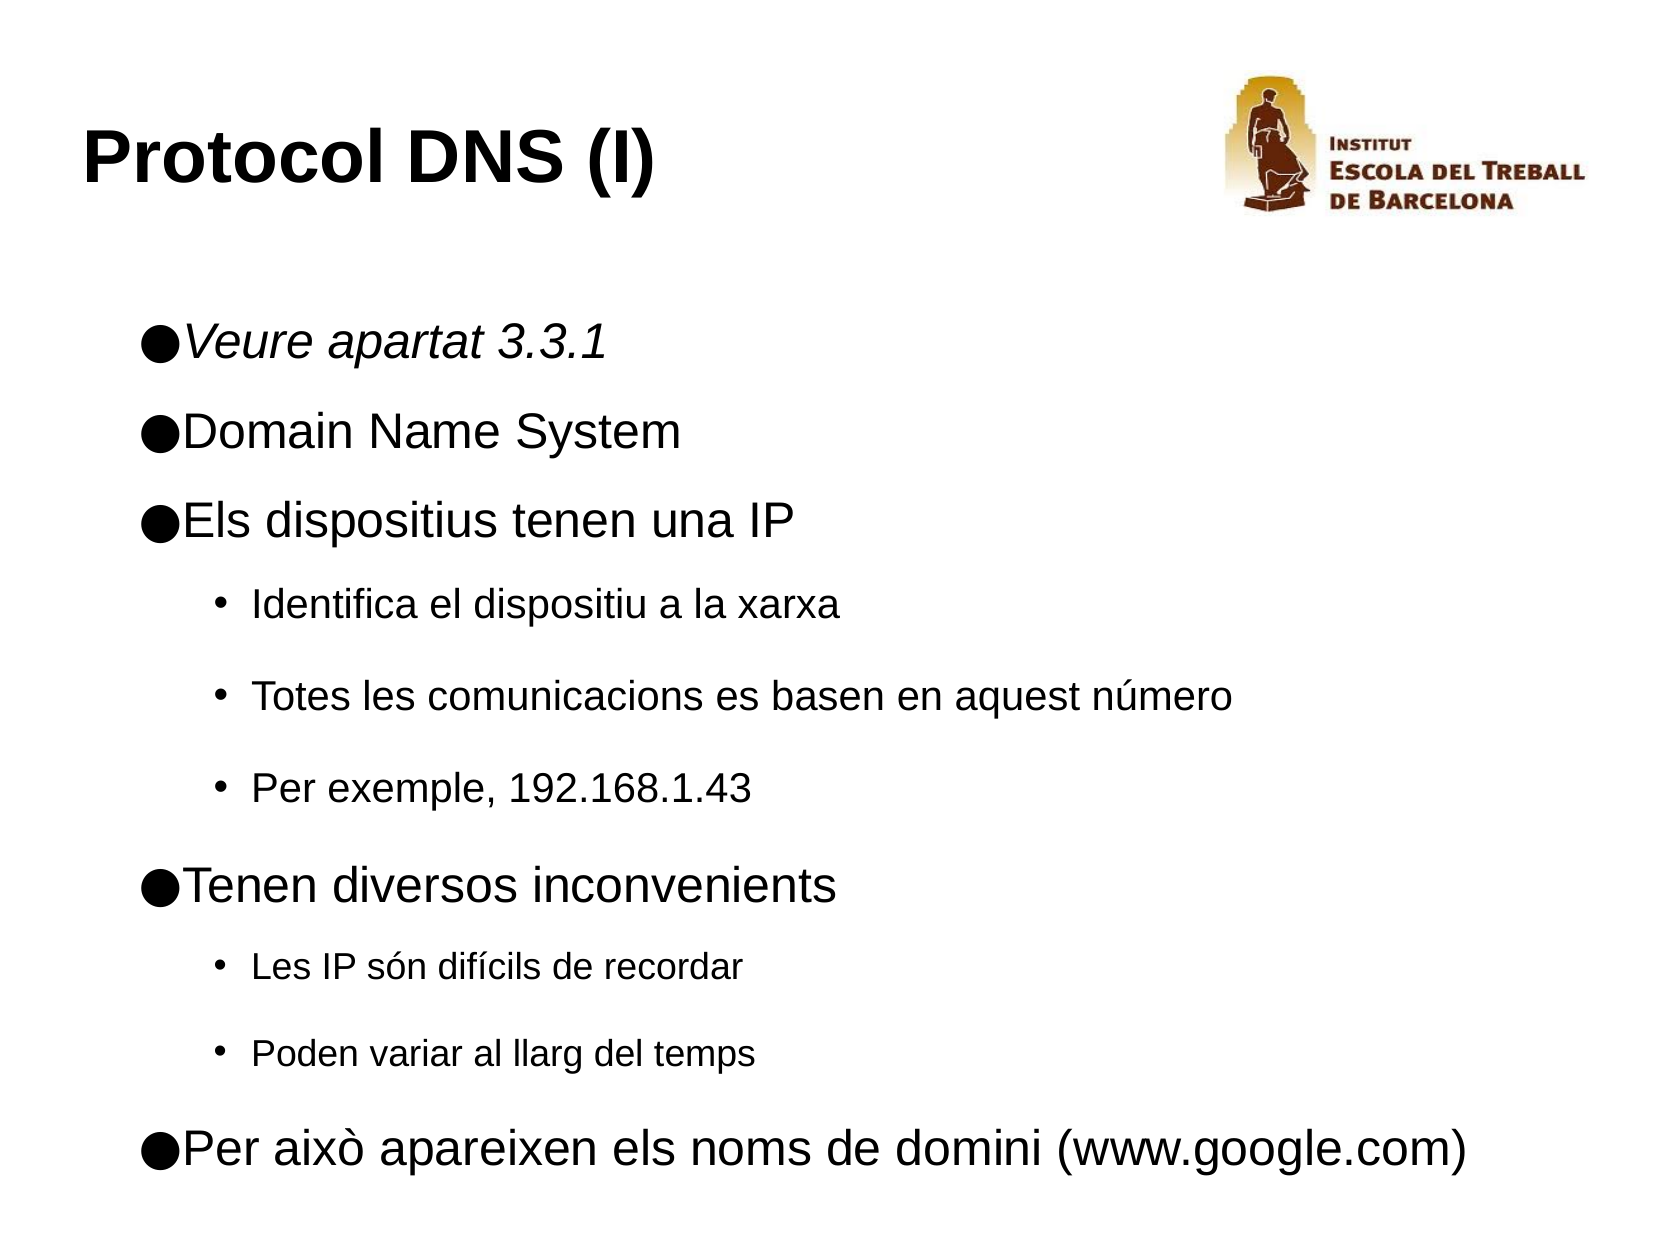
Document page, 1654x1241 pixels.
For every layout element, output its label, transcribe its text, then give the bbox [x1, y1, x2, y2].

list Veure apartat 3.3.1 Domain Name System Els dispositius tenen una IP Identifica el dispositiu a la xarxa Totes les comunicacions es basen en aquest número Per exemple, 192.168.1.43 Tenen diversos inconvenients Les IP són difícils de recordar Poden variar al llarg del temps Per això apareixen els noms de domini (www.google.com) [82, 290, 1571, 1109]
picture [1204, 70, 1595, 223]
title Protocol DNS (I) [82, 49, 1571, 257]
